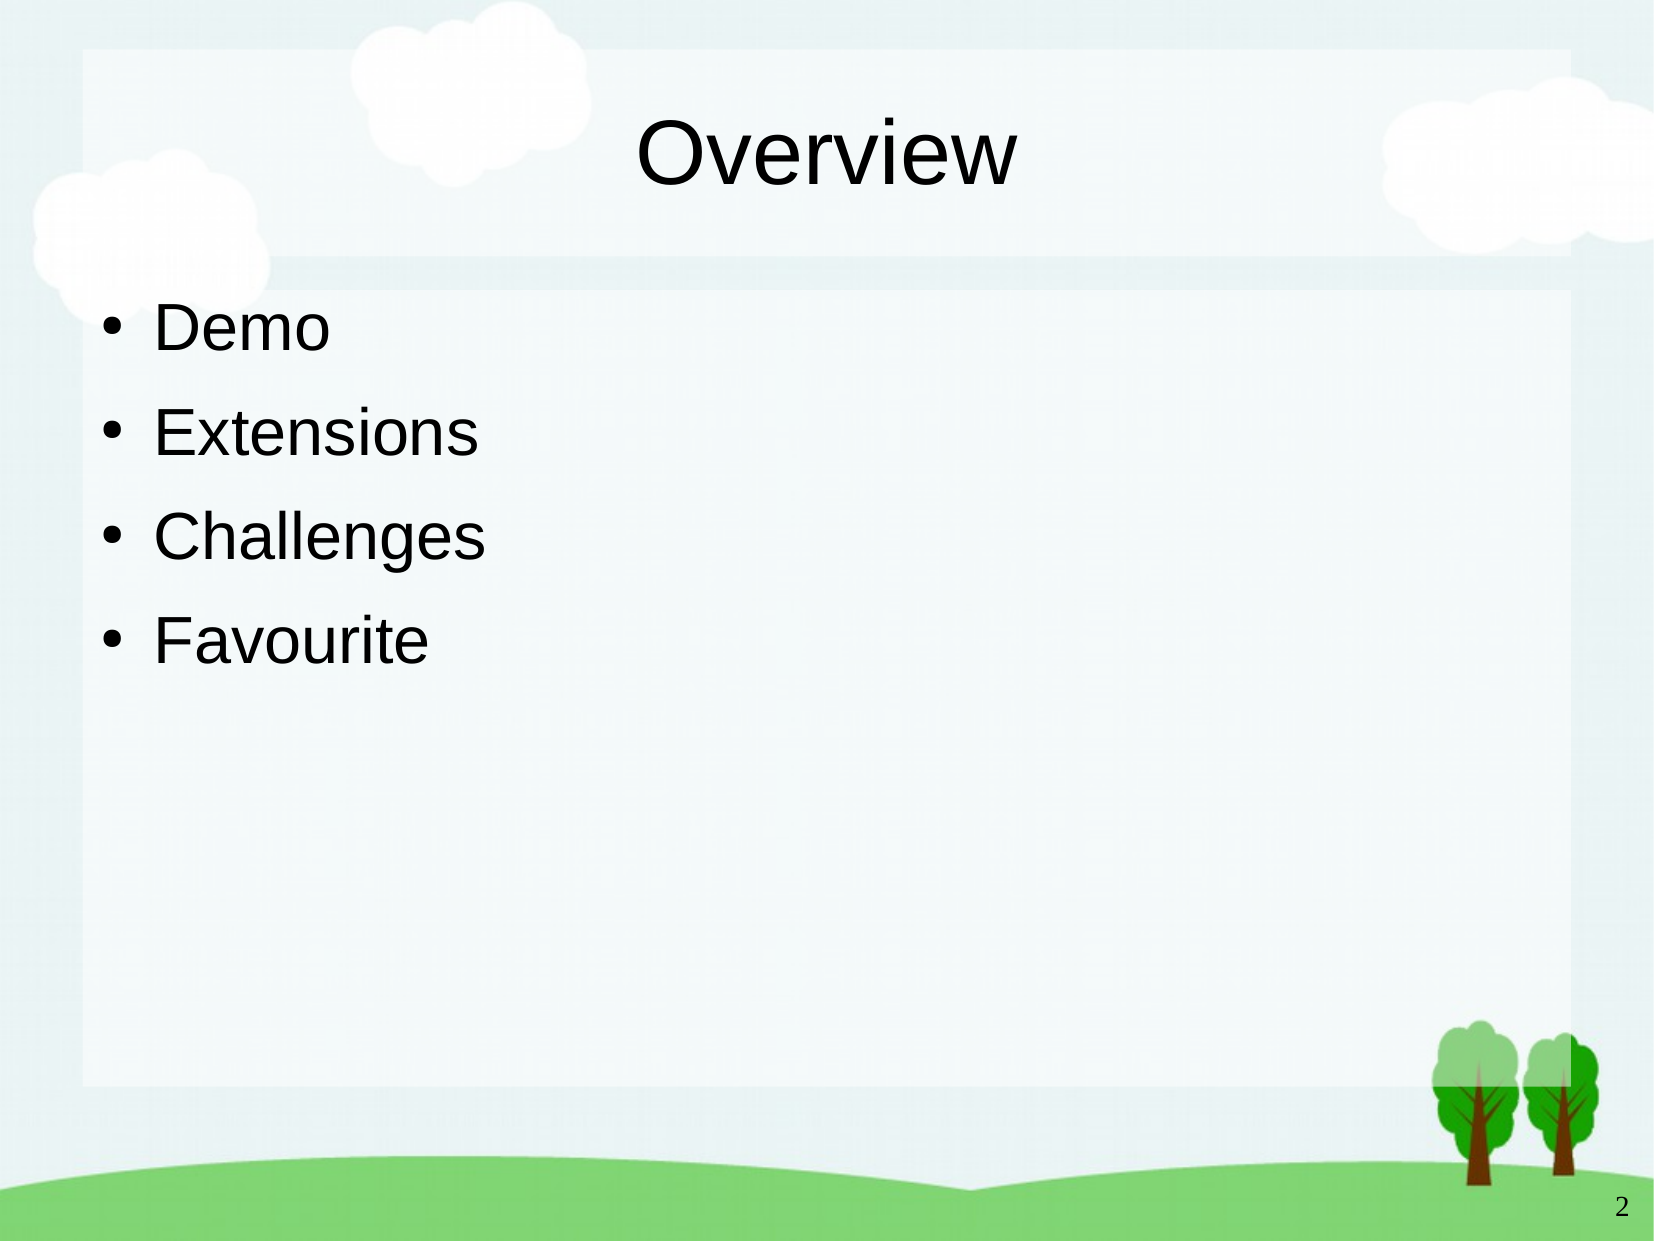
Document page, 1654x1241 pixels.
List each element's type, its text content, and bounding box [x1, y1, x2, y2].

picture [0, 0, 1654, 1241]
title Overview [82, 49, 1571, 257]
list Demo Extensions Challenges Favourite [82, 290, 1571, 1087]
